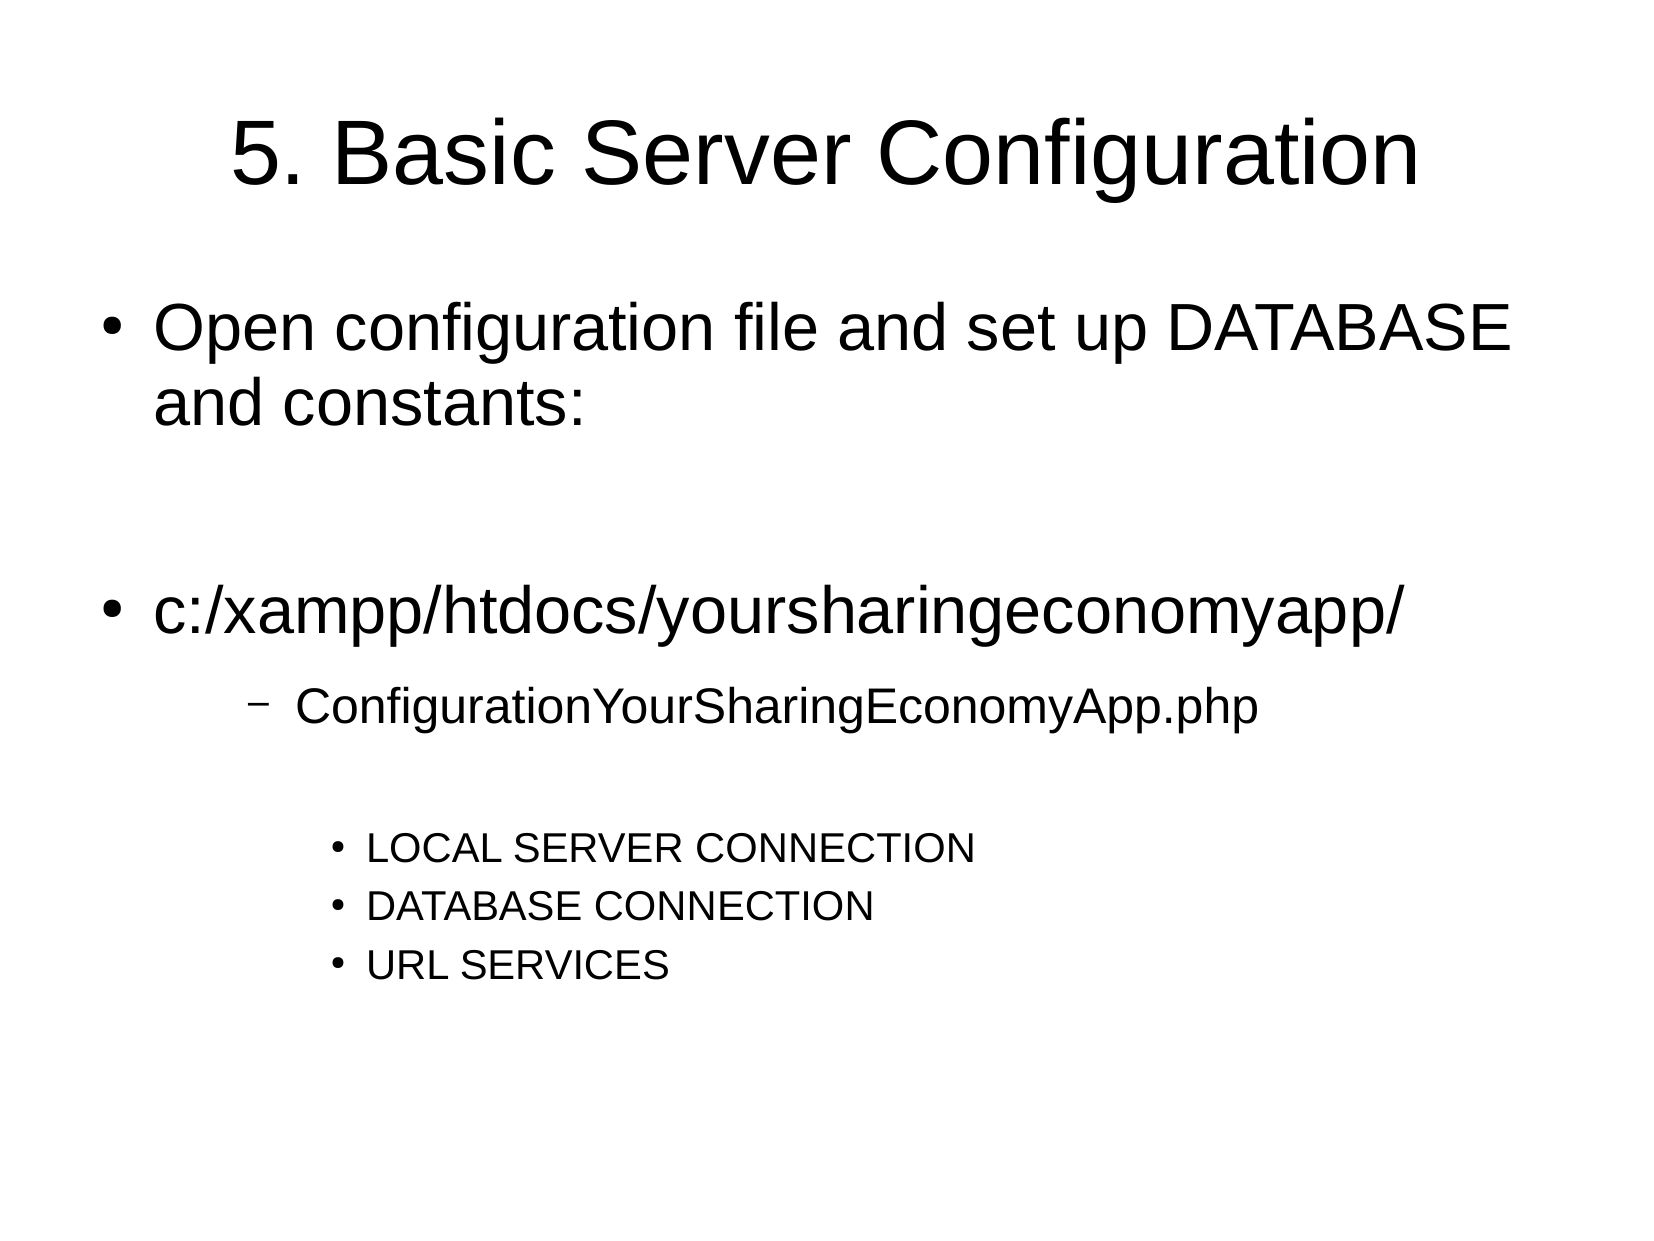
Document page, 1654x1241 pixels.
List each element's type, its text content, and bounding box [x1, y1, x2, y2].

list Open configuration file and set up DATABASE and constants: c:/xampp/htdocs/yoursharingeconomyapp/ ConfigurationYourSharingEconomyApp.php LOCAL SERVER CONNECTION DATABASE CONNECTION URL SERVICES [82, 290, 1571, 1066]
title 5. Basic Server Configuration [82, 49, 1571, 257]
